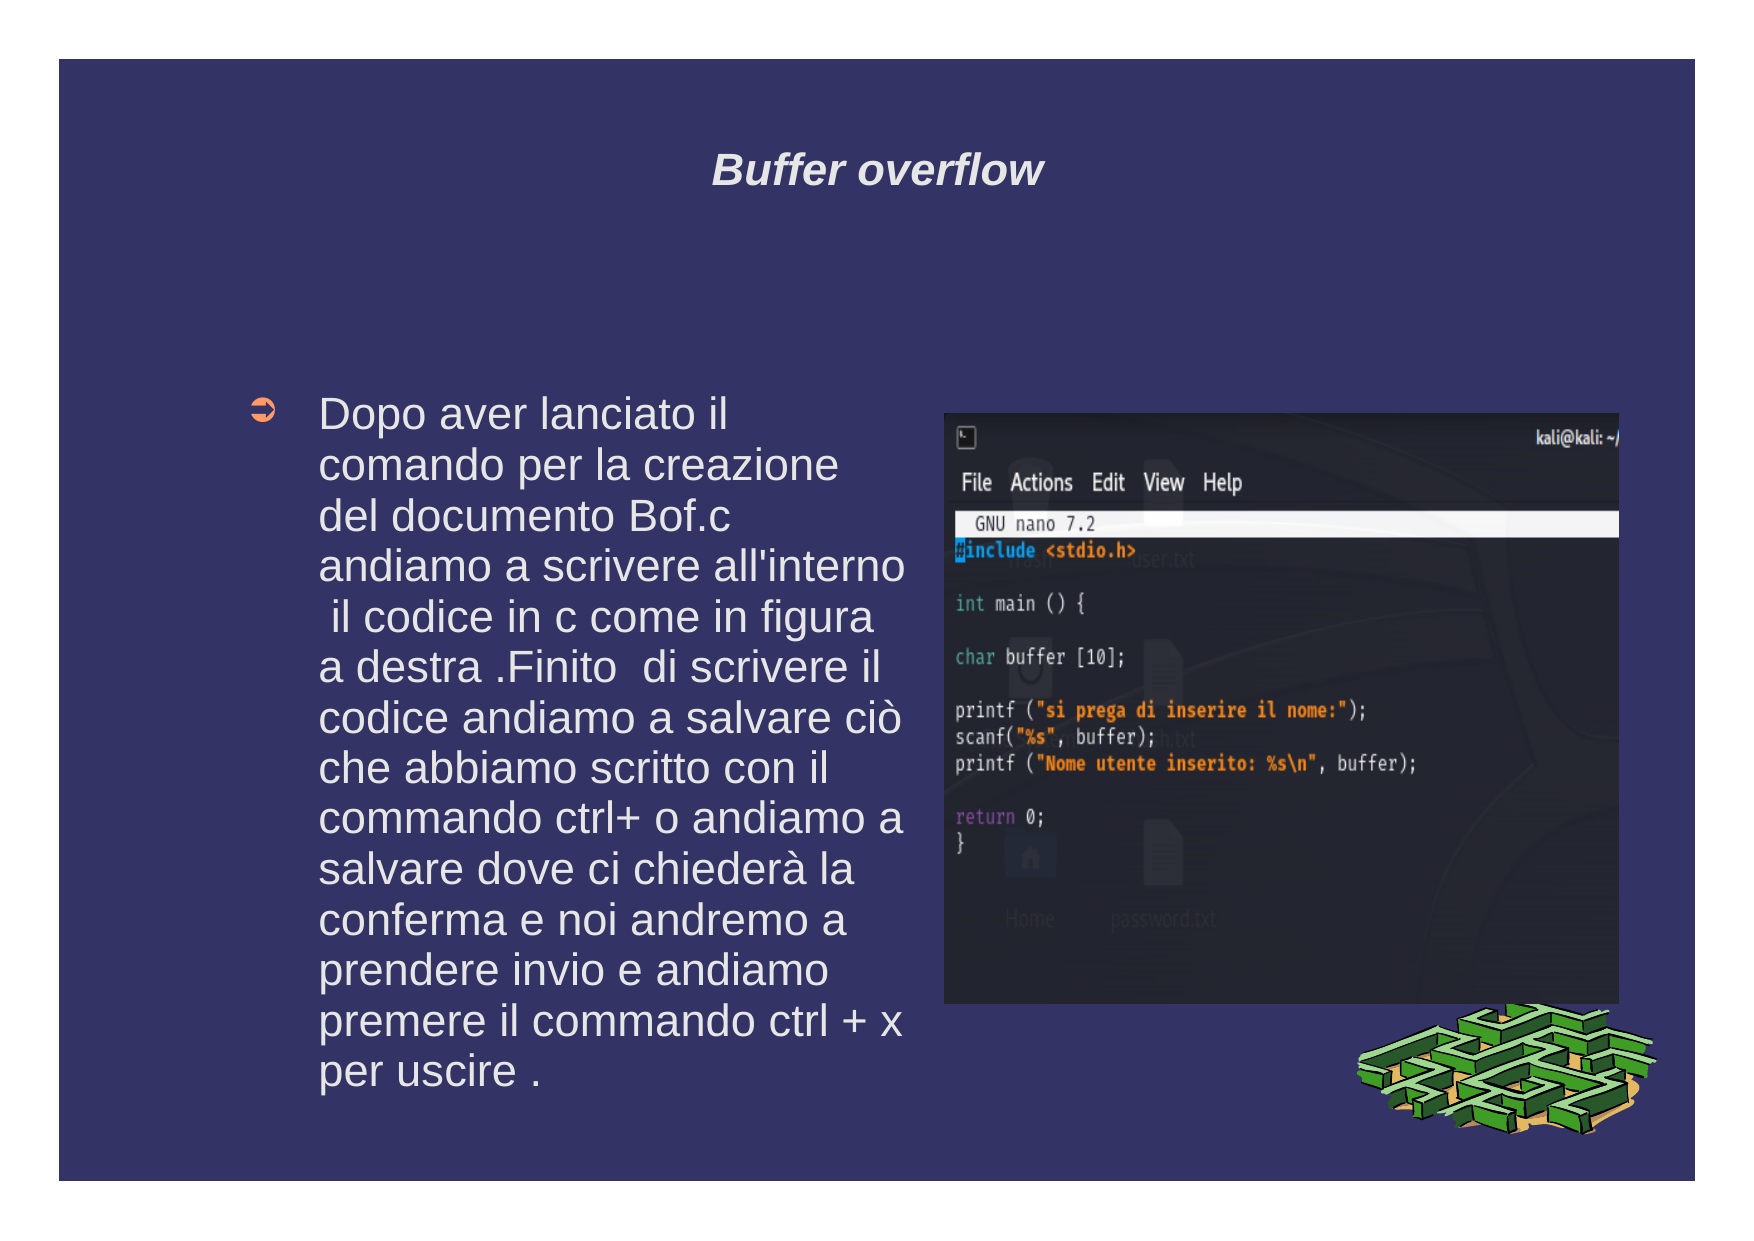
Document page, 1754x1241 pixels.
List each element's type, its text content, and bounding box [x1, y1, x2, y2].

list Dopo aver lanciato il comando per la creazione del documento Bof.c andiamo a scrivere all'interno il codice in c come in figura a destra .Finito di scrivere il codice andiamo a salvare ciò che abbiamo scritto con il commando ctrl+ o andiamo a salvare dove ci chiederà la conferma e noi andremo a prendere invio e andiamo premere il commando ctrl + x per uscire . [235, 389, 907, 1100]
picture [944, 413, 1619, 1004]
title Buffer overflow [179, 76, 1577, 264]
